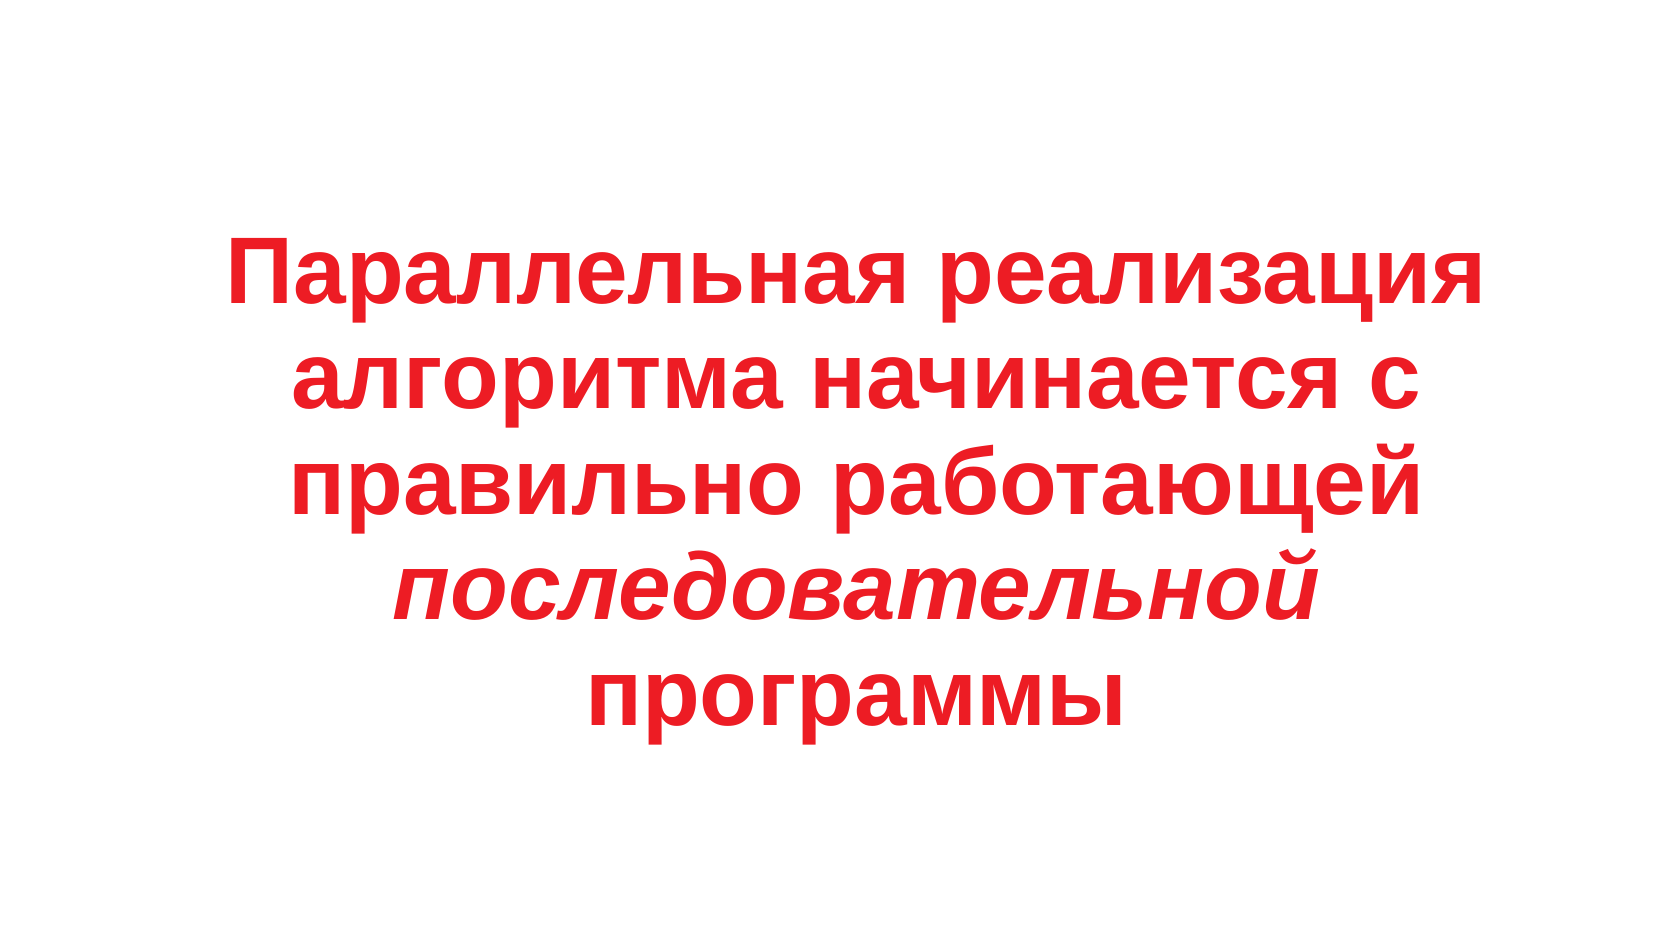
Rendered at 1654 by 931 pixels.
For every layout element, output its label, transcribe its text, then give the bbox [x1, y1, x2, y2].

list Параллельная реализация алгоритма начинается с правильно работающей последовательной программы [82, 217, 1571, 758]
